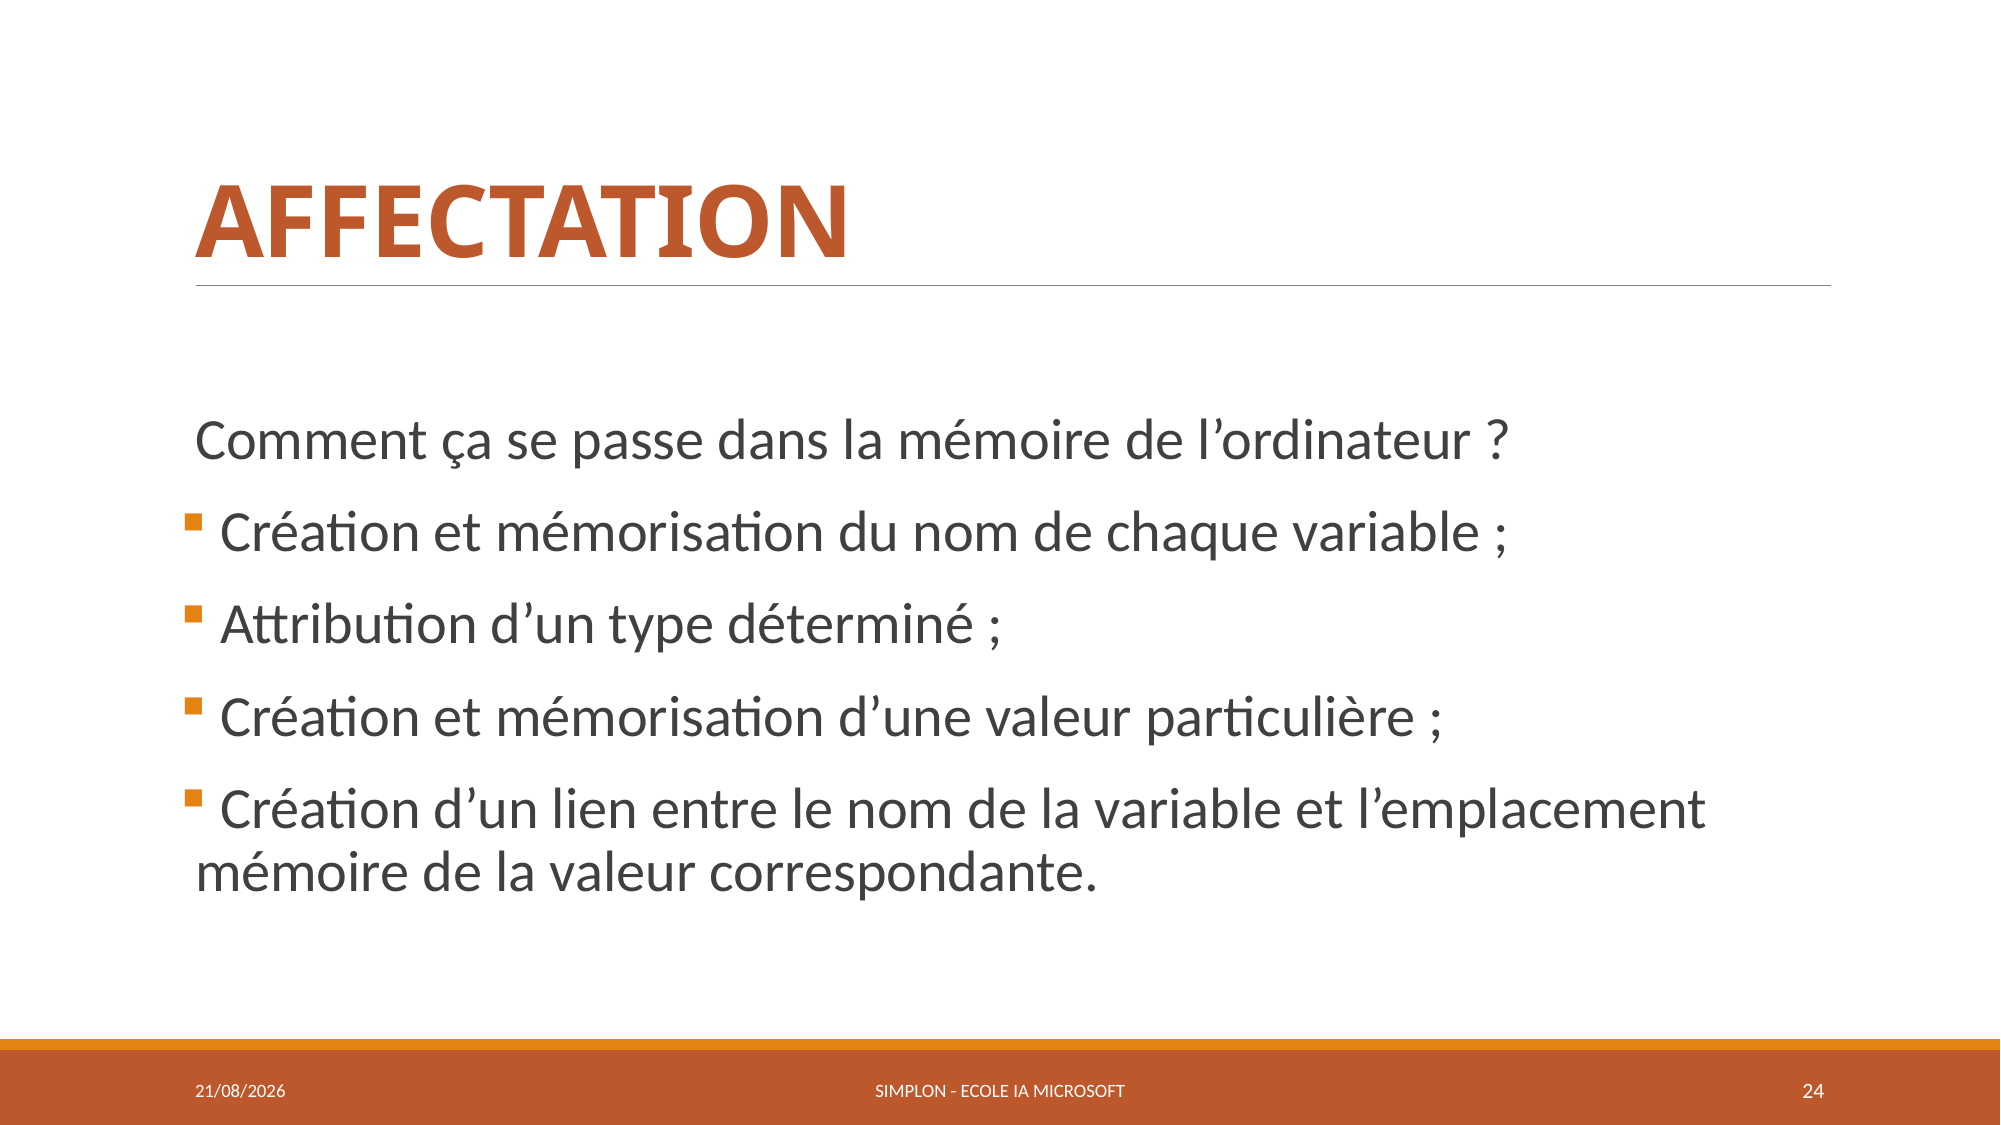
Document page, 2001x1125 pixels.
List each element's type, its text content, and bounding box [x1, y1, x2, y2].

title AFFECTATION [180, 47, 1830, 285]
footer Simplon - Ecole IA Microsoft [604, 1059, 1396, 1120]
list Comment ça se passe dans la mémoire de l’ordinateur ? Création et mémorisation du nom de chaque variable ; Attribution d’un type déterminé ; Création et mémorisation d’une valeur particulière ; Création d’un lien entre le nom de la variable et l’emplacement mémoire de la valeur correspondante. [180, 302, 1830, 976]
slide_number 16/01/2020 [180, 1059, 586, 1120]
slide_number <numéro> [1624, 1059, 1840, 1120]
